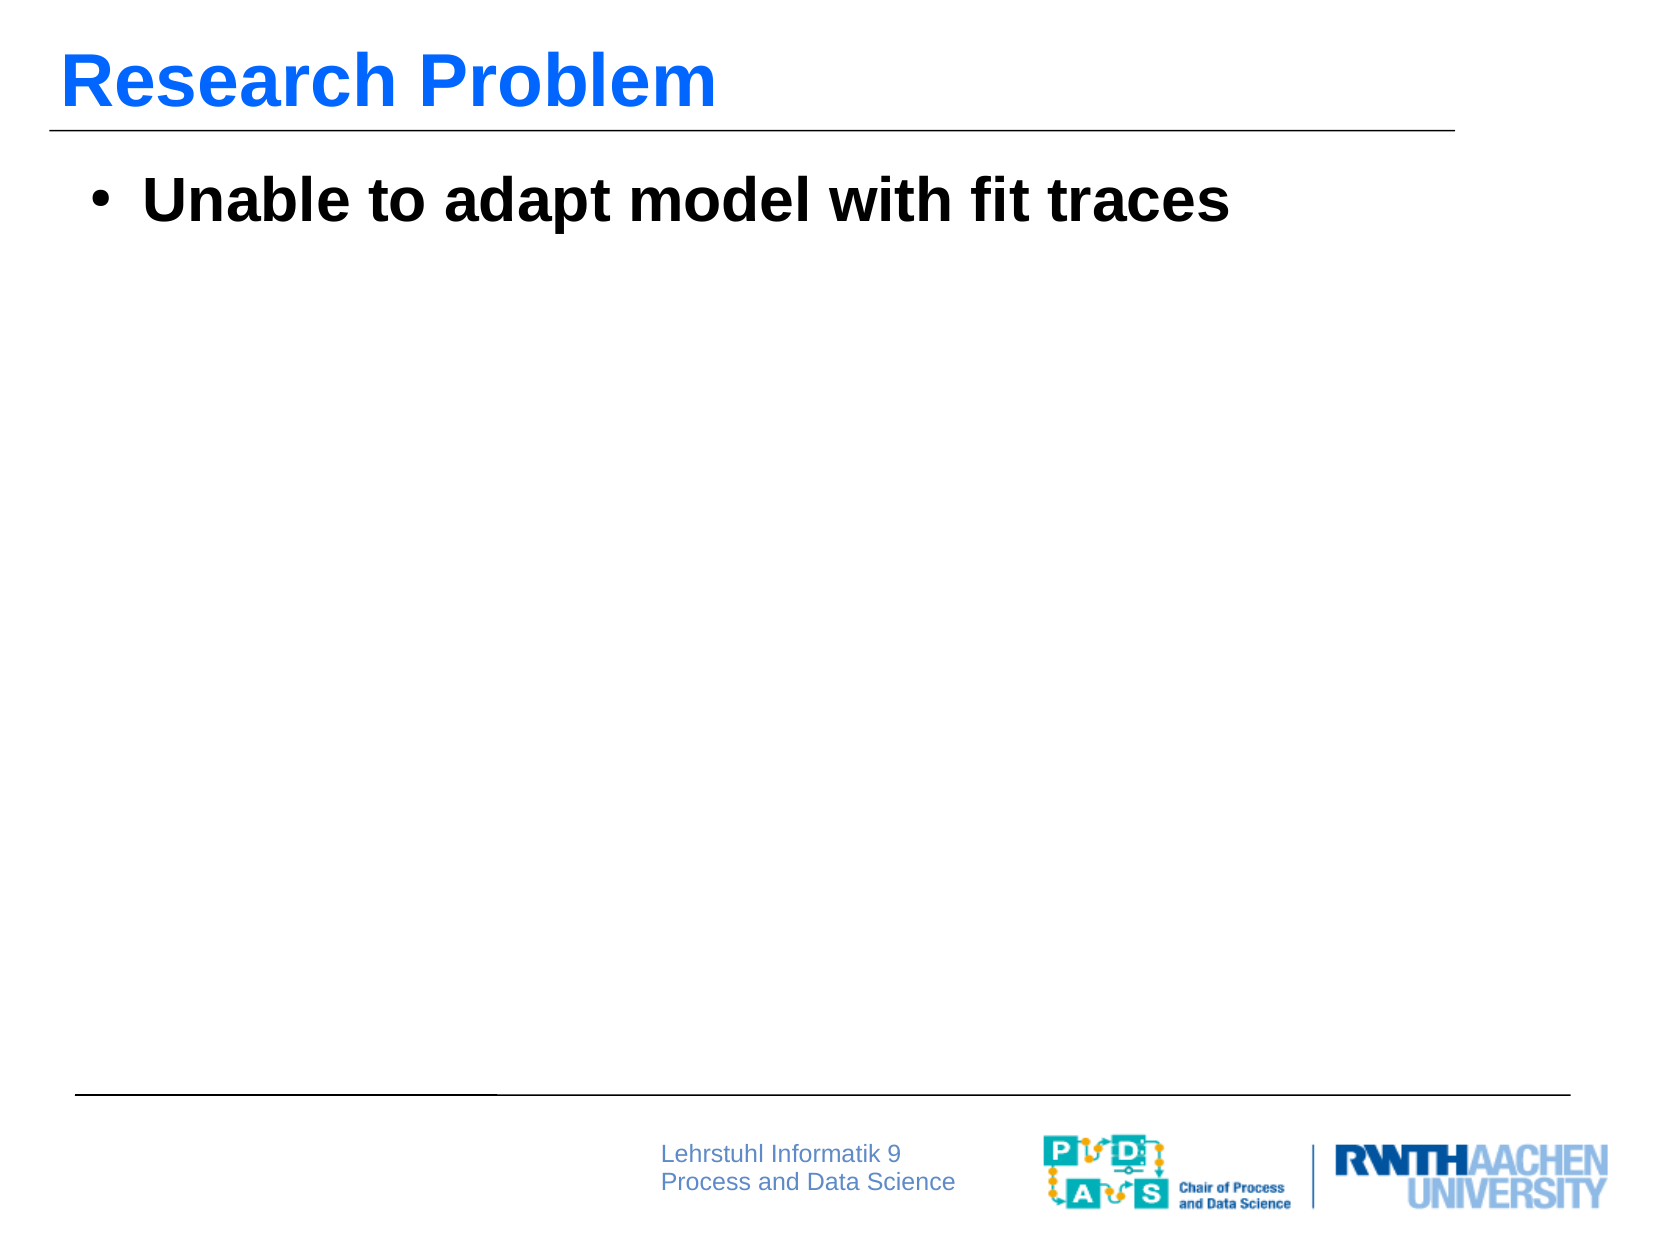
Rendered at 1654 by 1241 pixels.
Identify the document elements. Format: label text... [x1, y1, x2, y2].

title Research Problem [60, 30, 1549, 131]
list Unable to adapt model with fit traces [71, 165, 1561, 1021]
picture [1005, 1090, 1647, 1241]
